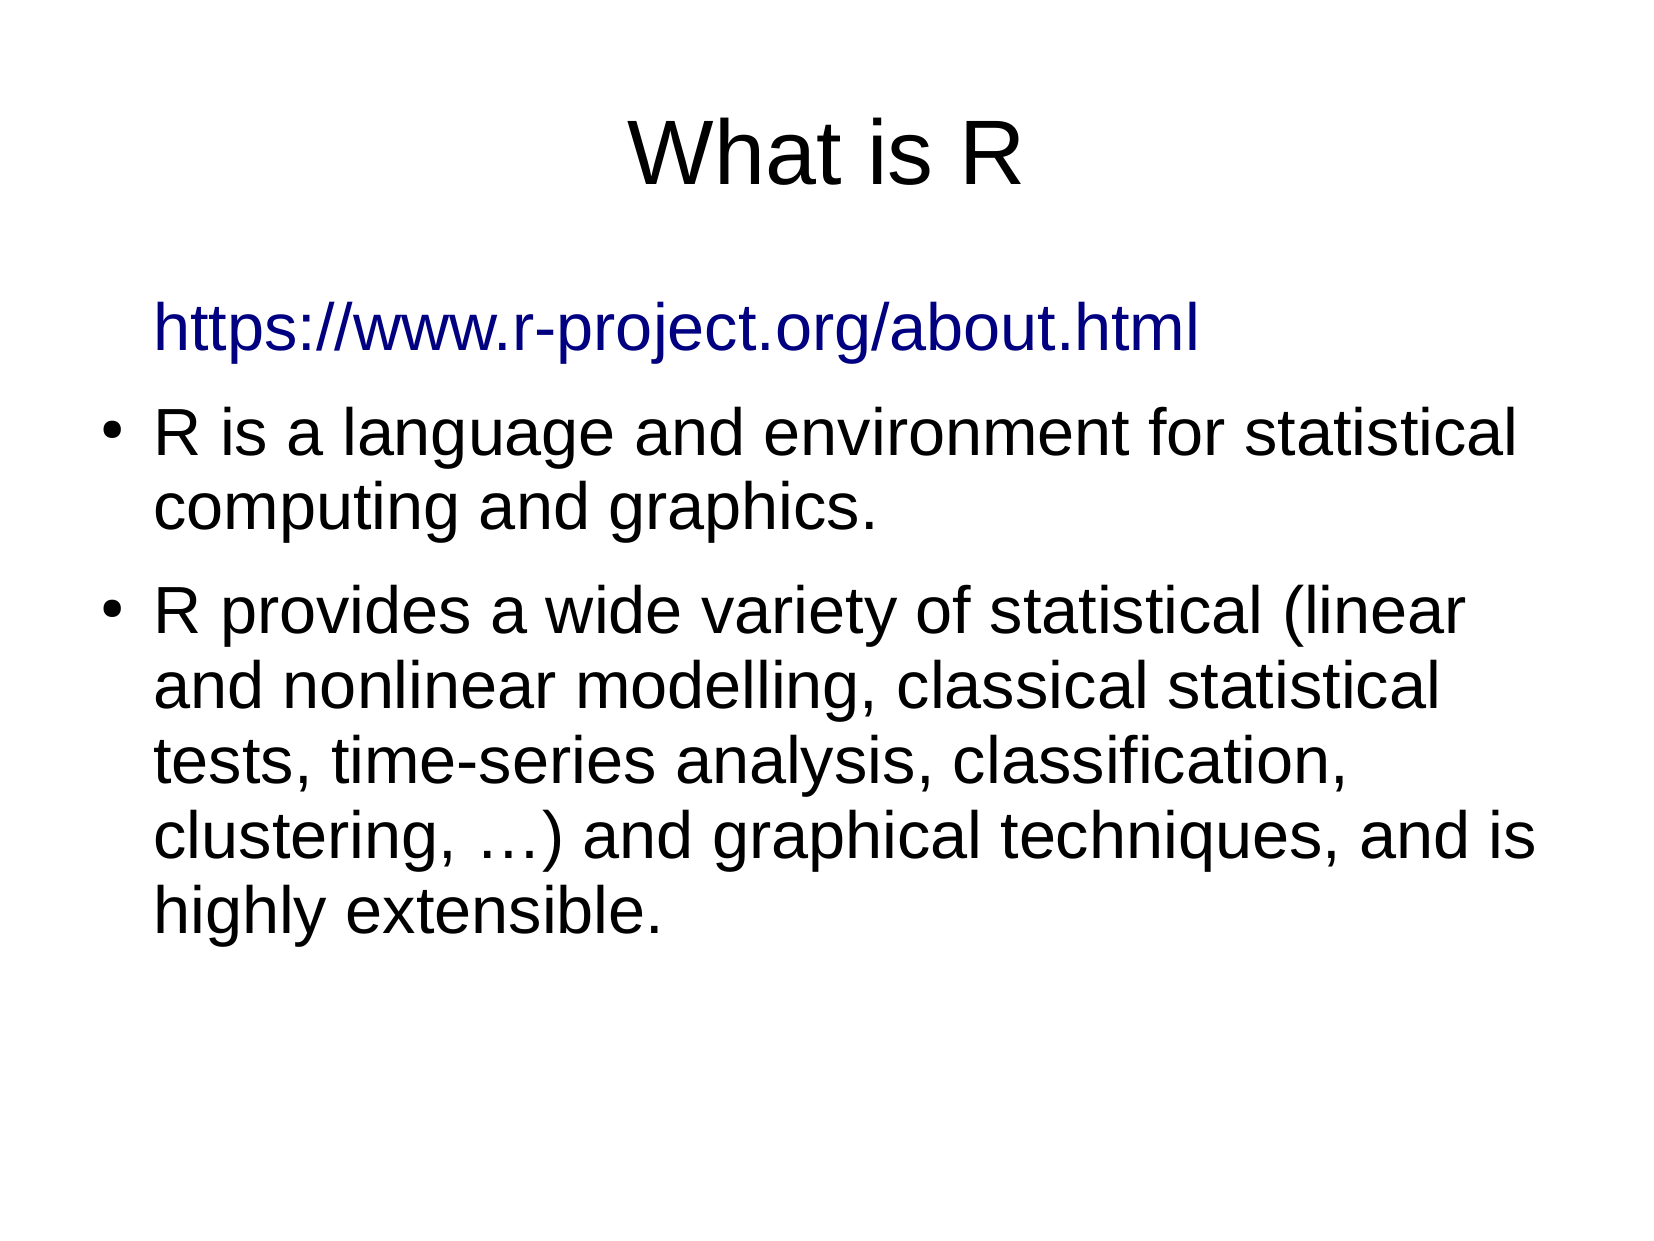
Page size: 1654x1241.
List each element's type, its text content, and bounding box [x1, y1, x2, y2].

title What is R [82, 49, 1571, 257]
list https://www.r-project.org/about.html R is a language and environment for statistical computing and graphics. R provides a wide variety of statistical (linear and nonlinear modelling, classical statistical tests, time-series analysis, classification, clustering, …) and graphical techniques, and is highly extensible. [82, 290, 1571, 1010]
